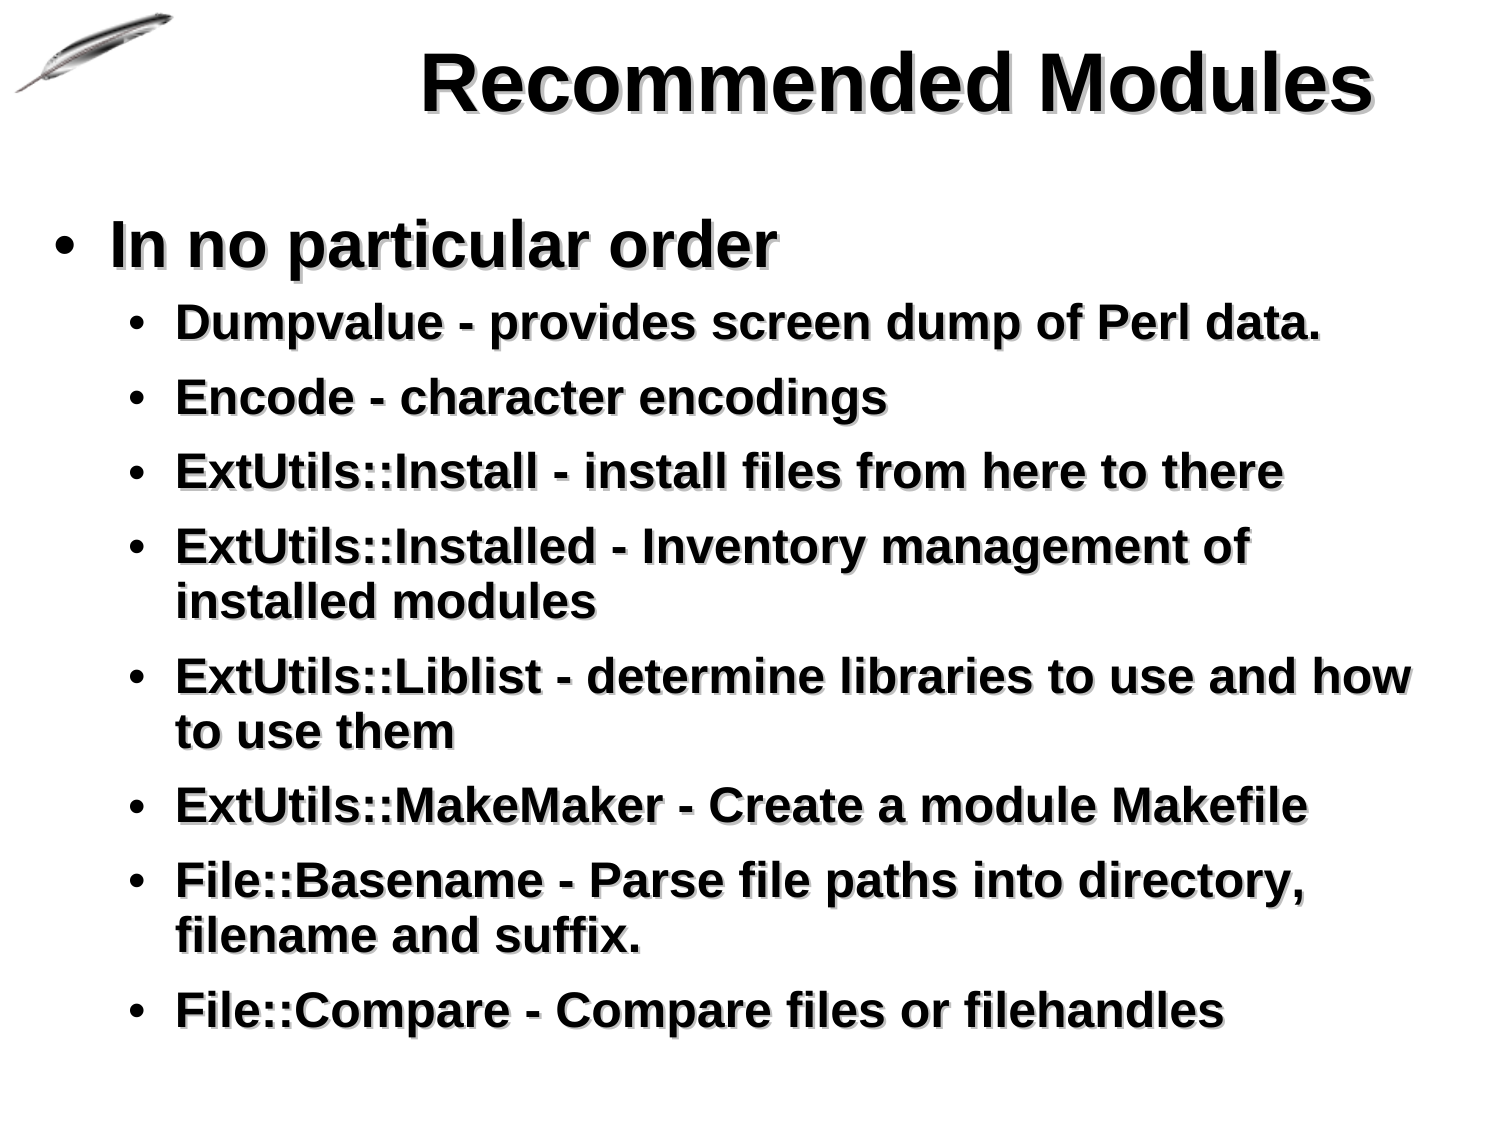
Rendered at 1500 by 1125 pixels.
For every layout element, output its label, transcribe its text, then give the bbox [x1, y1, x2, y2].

title Recommended Modules [419, 0, 1459, 183]
list In no particular order Dumpvalue - provides screen dump of Perl data. Encode - character encodings ExtUtils::Install - install files from here to there ExtUtils::Installed - Inventory management of installed modules ExtUtils::Liblist - determine libraries to use and how to use them ExtUtils::MakeMaker - Create a module Makefile File::Basename - Parse file paths into directory, filename and suffix. File::Compare - Compare files or filehandles [53, 207, 1447, 1084]
picture [11, 11, 179, 95]
